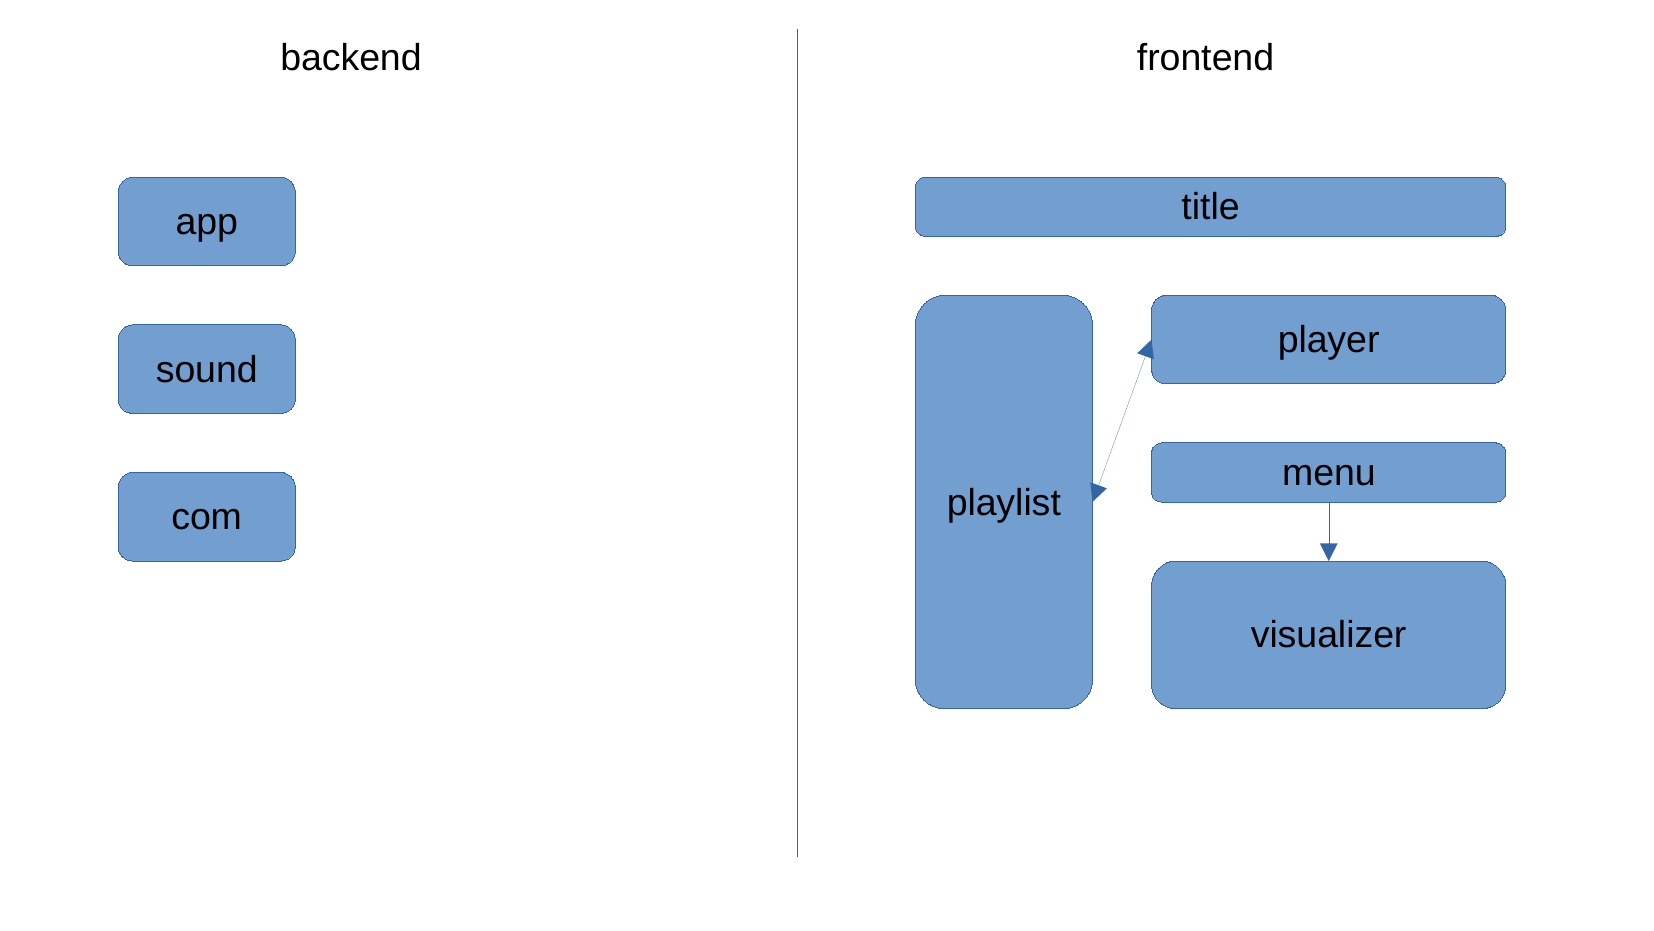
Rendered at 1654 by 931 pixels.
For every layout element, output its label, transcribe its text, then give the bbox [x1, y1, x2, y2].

text_box playlist [915, 295, 1093, 709]
text_box frontend [1122, 29, 1300, 89]
text_box menu [1151, 442, 1506, 503]
text_box title [915, 177, 1506, 237]
text_box app [118, 177, 296, 266]
text_box backend [265, 29, 443, 89]
text_box com [118, 472, 296, 562]
text_box player [1151, 295, 1506, 384]
text_box sound [118, 324, 296, 414]
text_box visualizer [1151, 561, 1506, 709]
